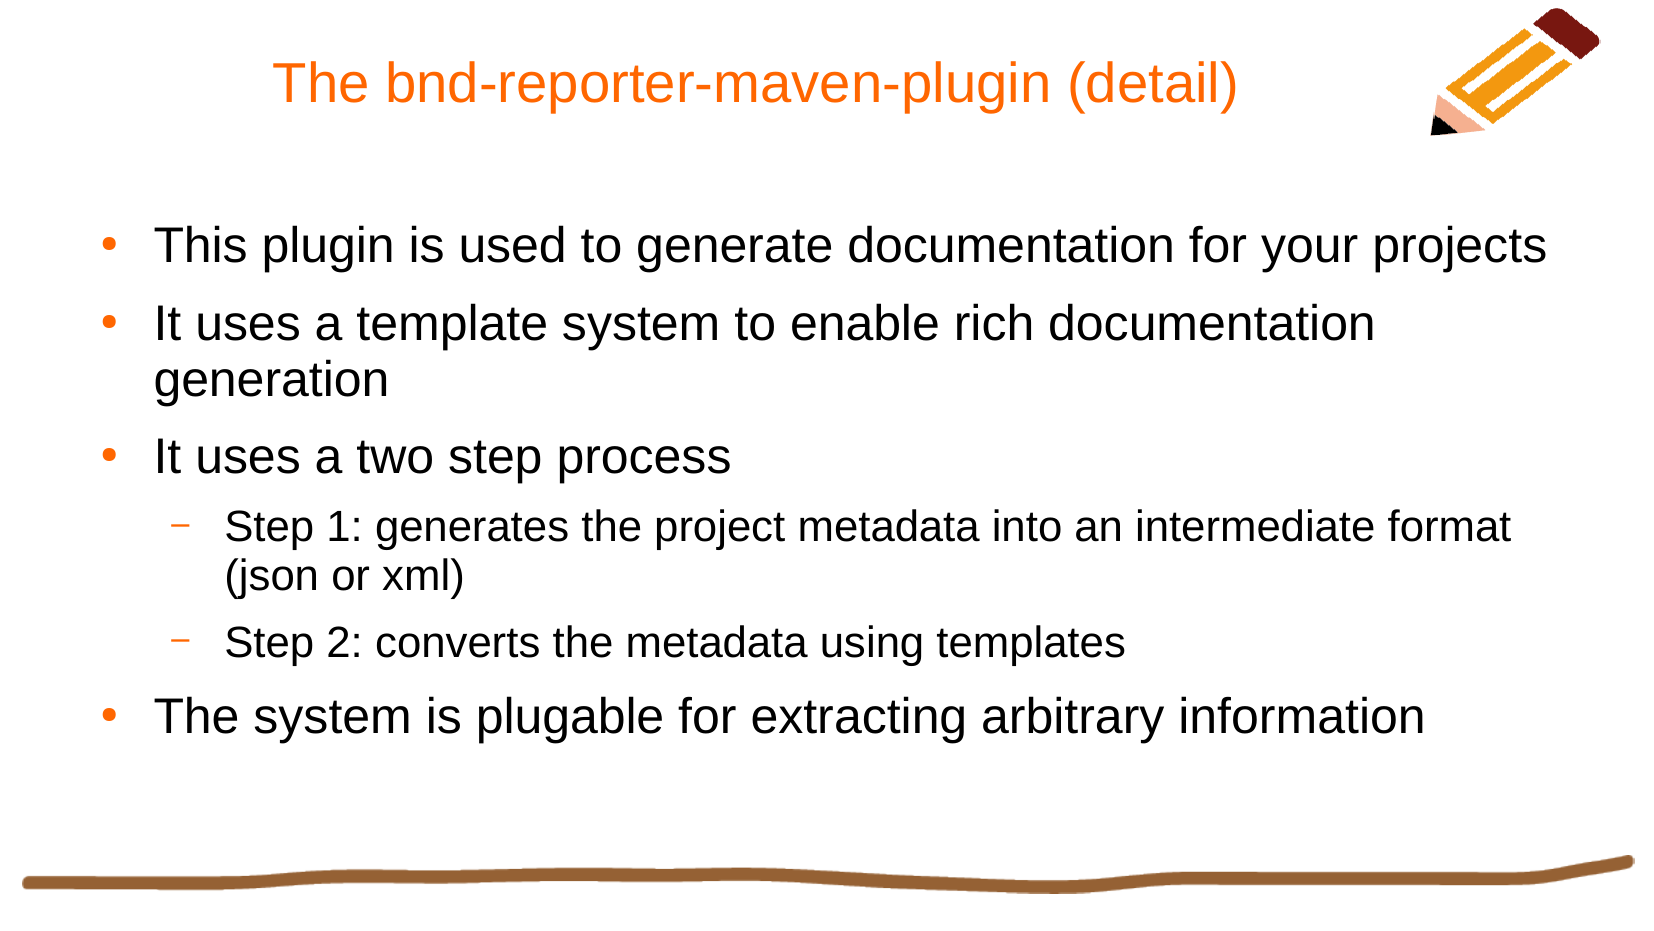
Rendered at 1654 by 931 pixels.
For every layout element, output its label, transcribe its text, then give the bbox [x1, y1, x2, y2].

title The bnd-reporter-maven-plugin (detail) [82, 36, 1430, 129]
picture [22, 855, 1635, 894]
list This plugin is used to generate documentation for your projects It uses a template system to enable rich documentation generation It uses a two step process Step 1: generates the project metadata into an intermediate format (json or xml) Step 2: converts the metadata using templates The system is plugable for extracting arbitrary information [82, 217, 1571, 841]
picture [1430, 8, 1601, 136]
